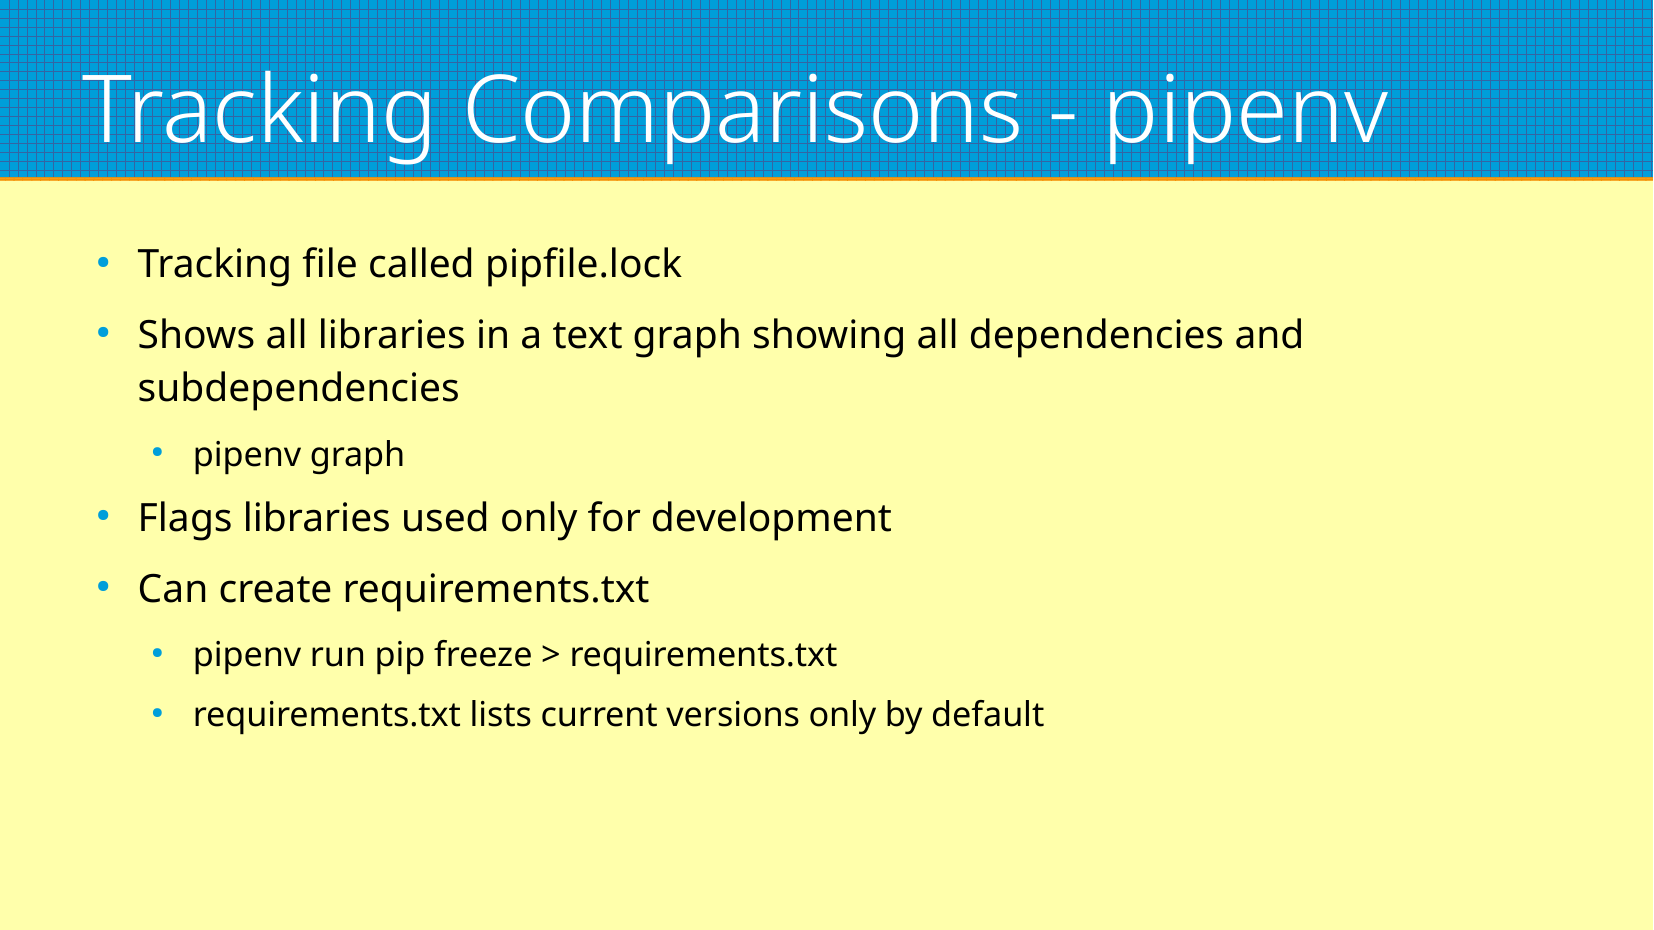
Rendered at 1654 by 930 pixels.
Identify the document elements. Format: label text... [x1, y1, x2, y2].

list Tracking file called pipfile.lock Shows all libraries in a text graph showing all dependencies and subdependencies pipenv graph Flags libraries used only for development Can create requirements.txt pipenv run pip freeze > requirements.txt requirements.txt lists current versions only by default [82, 236, 1562, 810]
title Tracking Comparisons - pipenv [82, 14, 1571, 171]
